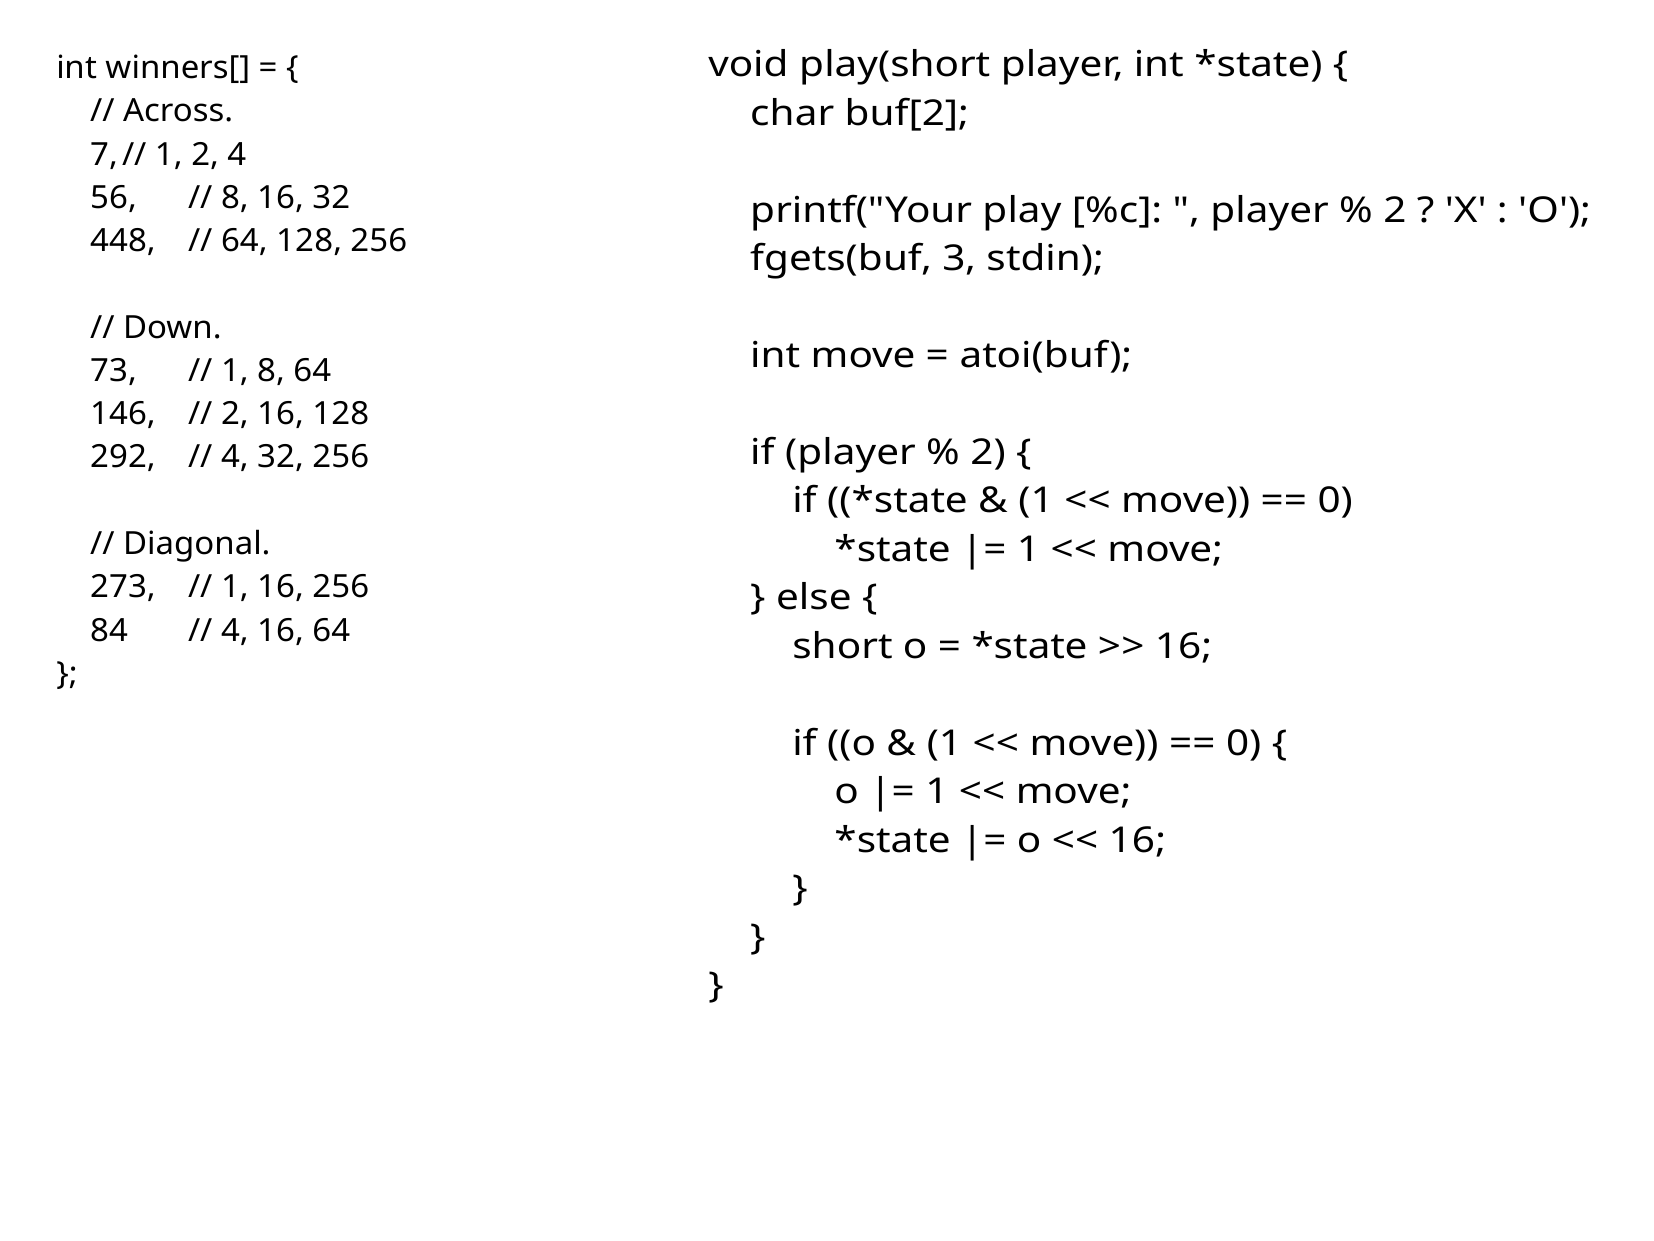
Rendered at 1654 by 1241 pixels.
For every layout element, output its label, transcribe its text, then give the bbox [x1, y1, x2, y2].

text_box void play(short player, int *state) { char buf[2]; printf("Your play [%c]: ", player % 2 ? 'X' : 'O'); fgets(buf, 3, stdin); int move = atoi(buf); if (player % 2) { if ((*state & (1 << move)) == 0) *state |= 1 << move; } else { short o = *state >> 16; if ((o & (1 << move)) == 0) { o |= 1 << move; *state |= o << 16; } } } [693, 0, 1609, 1021]
text_box int winners[] = { // Across. 7, // 1, 2, 4 56, // 8, 16, 32 448, // 64, 128, 256 // Down. 73, // 1, 8, 64 146, // 2, 16, 128 292, // 4, 32, 256 // Diagonal. 273, // 1, 16, 256 84 // 4, 16, 64 }; [41, 36, 487, 747]
